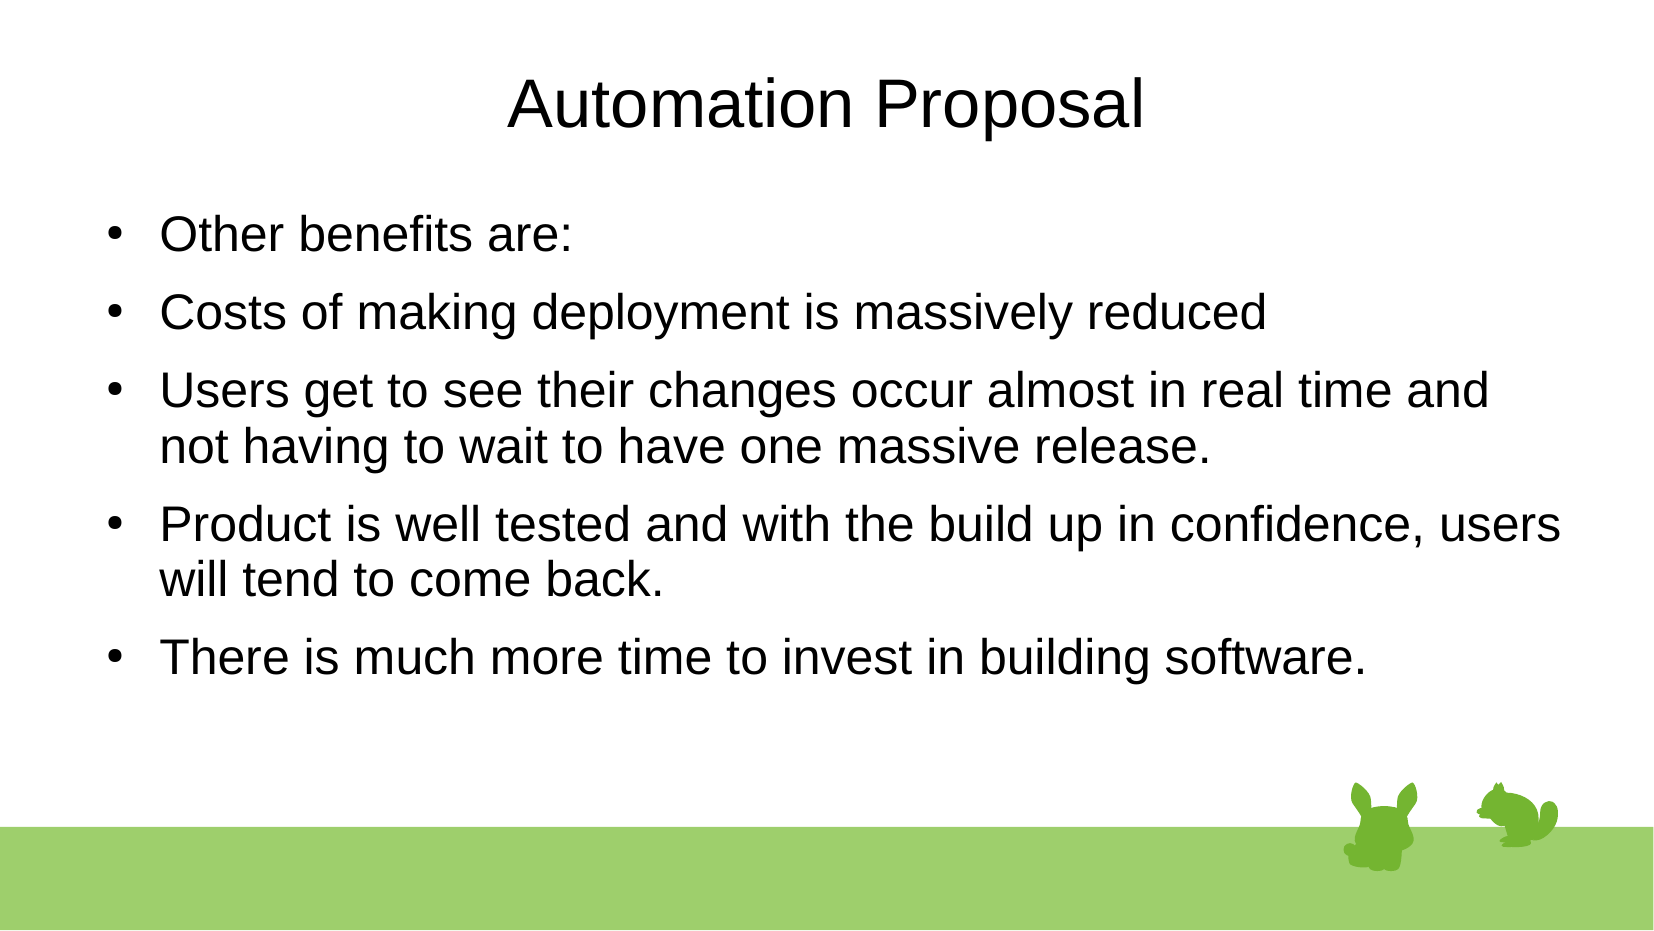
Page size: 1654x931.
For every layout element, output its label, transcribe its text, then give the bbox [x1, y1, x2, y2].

title Automation Proposal [88, 29, 1565, 178]
list Other benefits are: Costs of making deployment is massively reduced Users get to see their changes occur almost in real time and not having to wait to have one massive release. Product is well tested and with the build up in confidence, users will tend to come back. There is much more time to invest in building software. [88, 206, 1565, 739]
